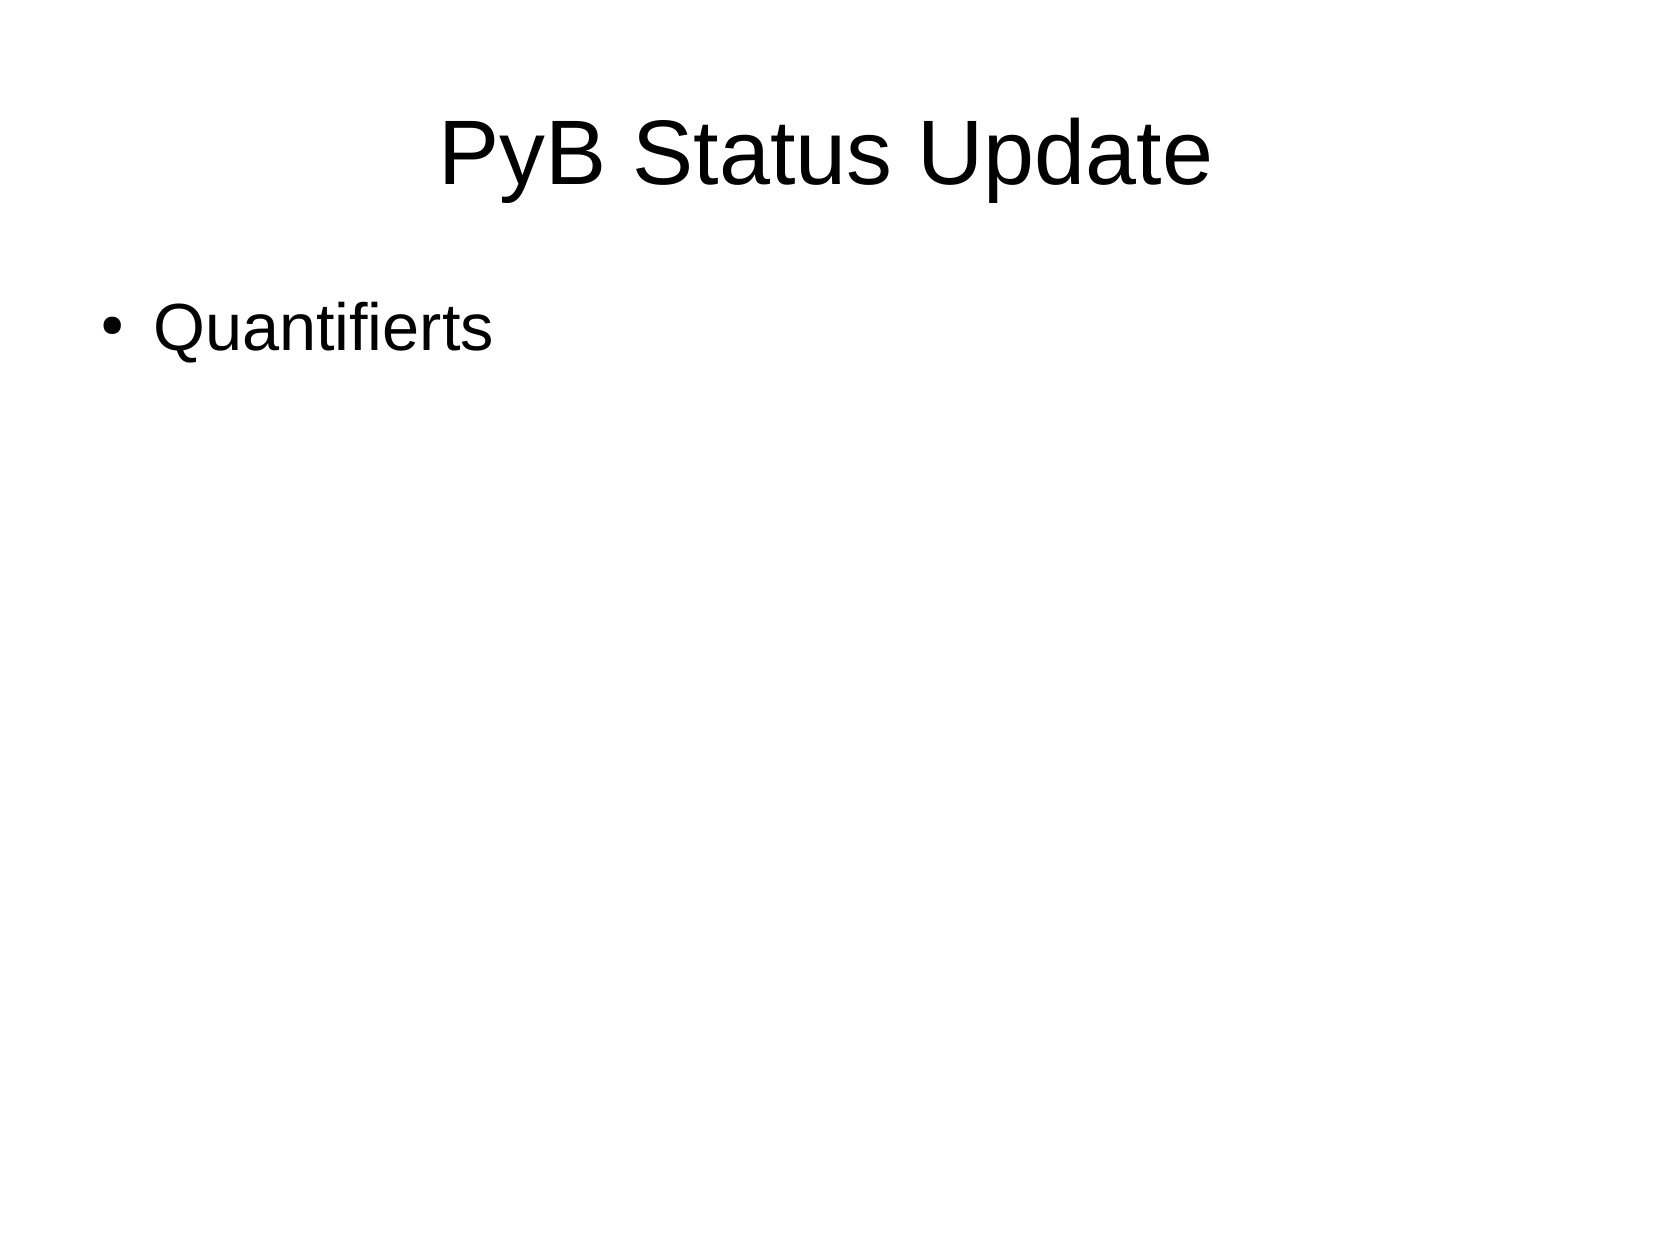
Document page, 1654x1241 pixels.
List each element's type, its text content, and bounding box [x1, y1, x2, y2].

title PyB Status Update [82, 49, 1571, 257]
list Quantifierts [82, 290, 1571, 1010]
